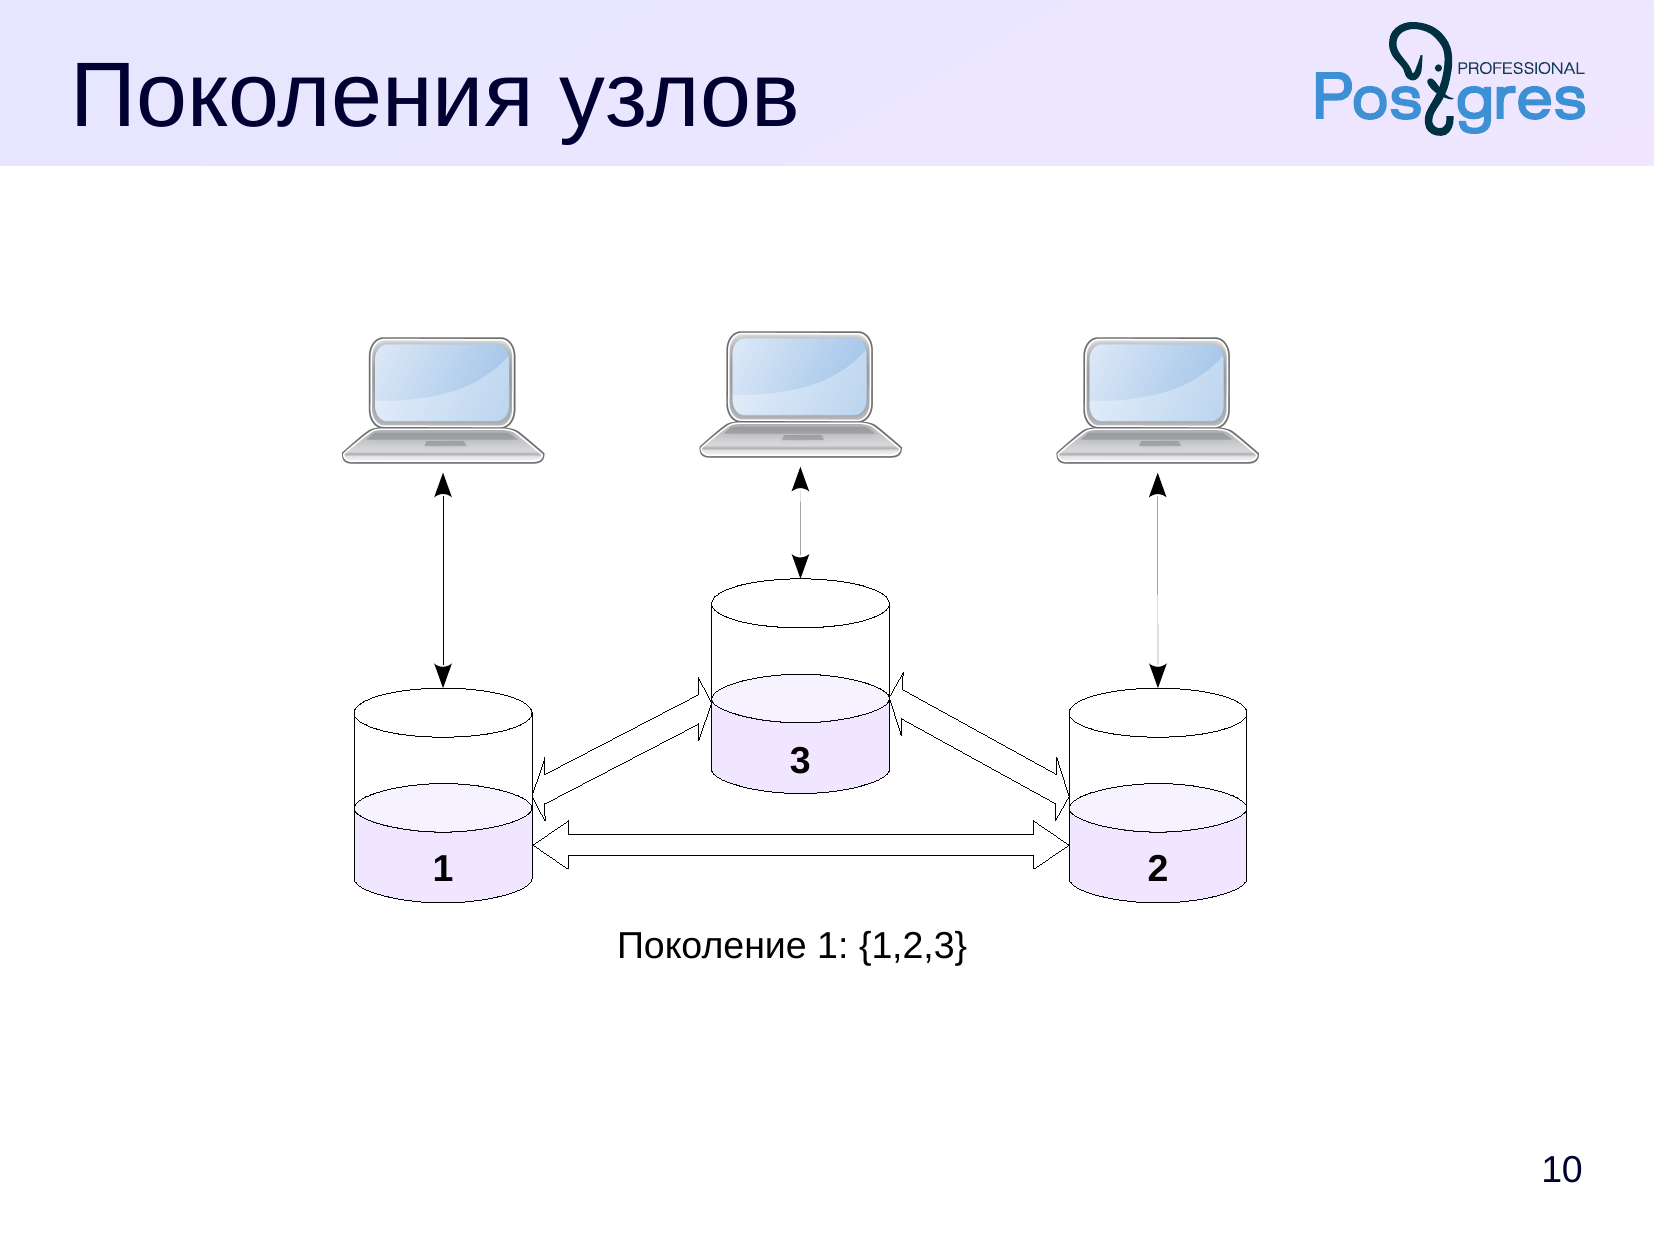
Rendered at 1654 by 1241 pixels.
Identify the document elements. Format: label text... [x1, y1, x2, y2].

picture [333, 328, 553, 473]
text_box 1 [417, 840, 469, 897]
text_box [354, 578, 1247, 903]
title Поколения узлов [70, 43, 1241, 147]
picture [1047, 328, 1268, 473]
text_box 3 [775, 732, 826, 790]
text_box 2 [1132, 840, 1184, 897]
picture [690, 322, 911, 467]
text_box Поколение 1: {1,2,3} [602, 917, 993, 975]
